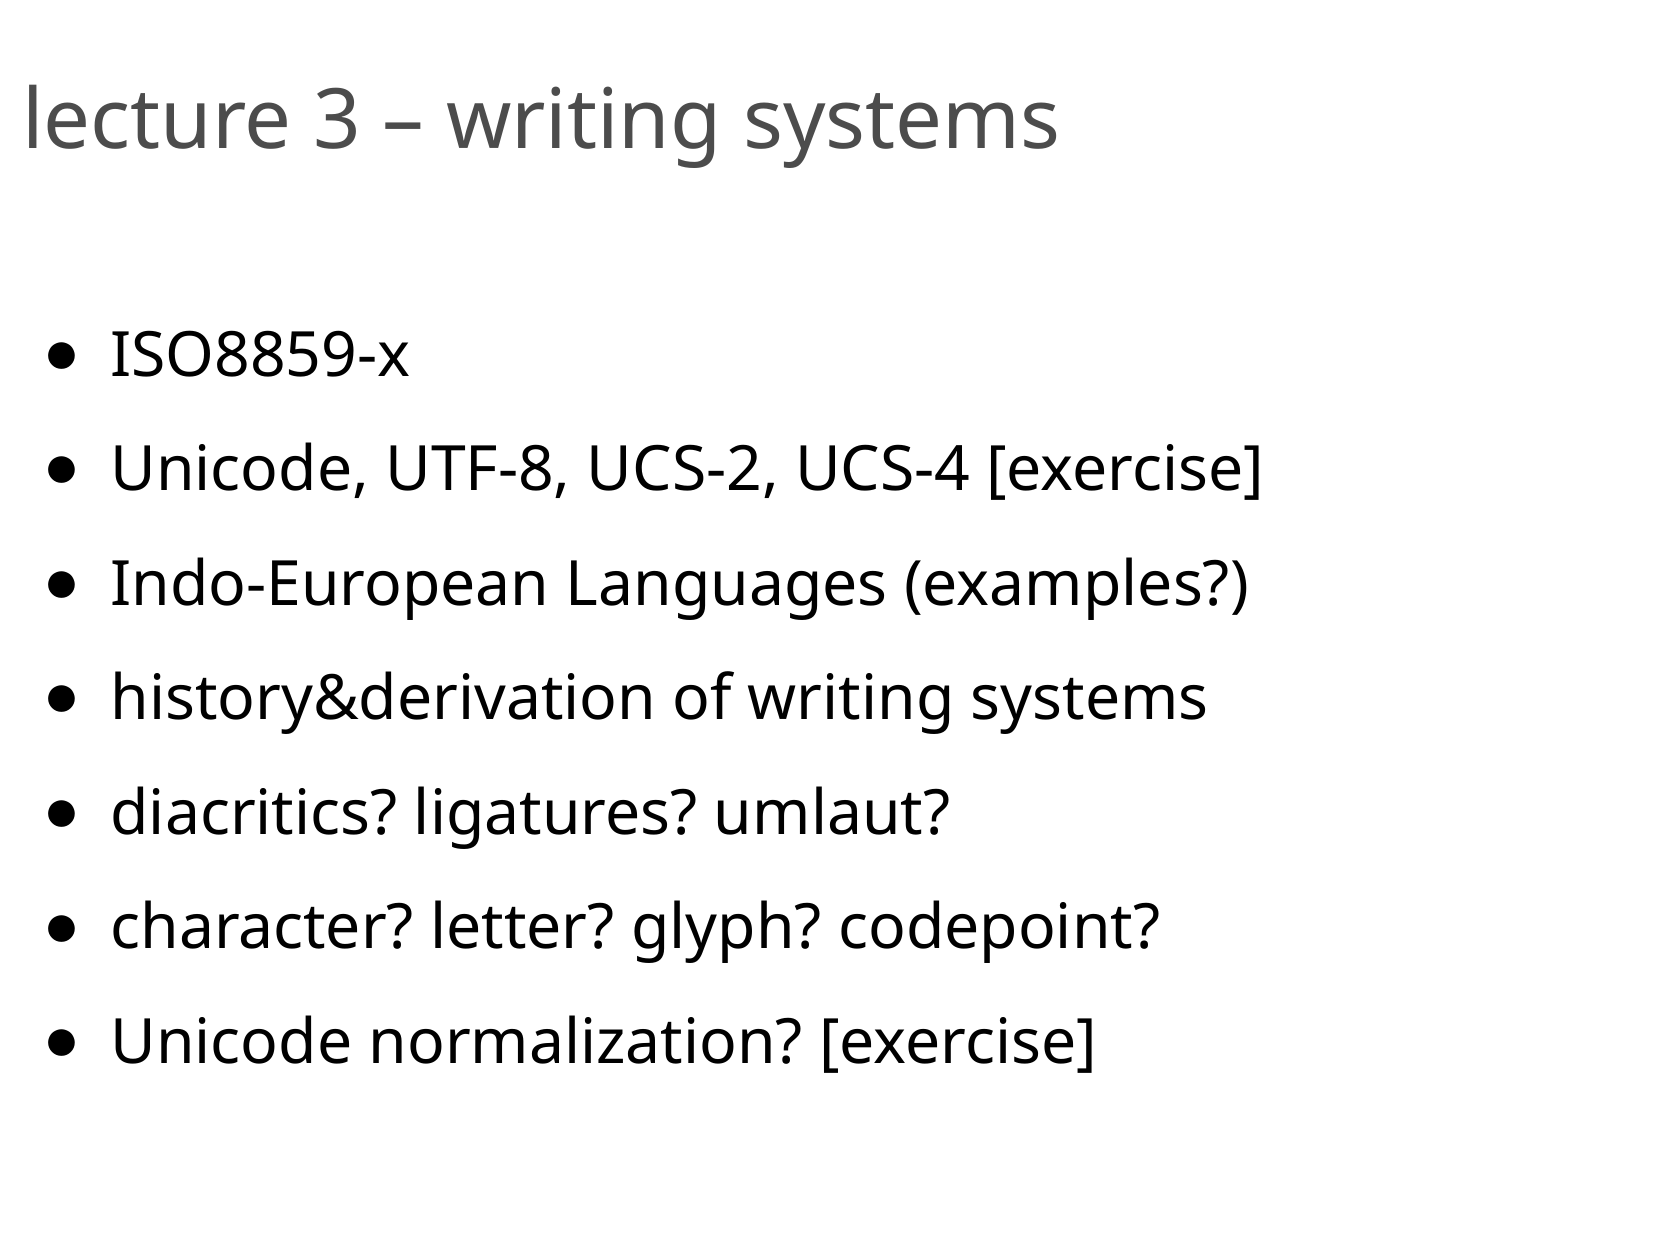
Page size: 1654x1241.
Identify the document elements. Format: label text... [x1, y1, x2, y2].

title lecture 3 – writing systems [22, 26, 1654, 205]
list ISO8859-x Unicode, UTF-8, UCS-2, UCS-4 [exercise] Indo-European Languages (examples?) history&derivation of writing systems diacritics? ligatures? umlaut? character? letter? glyph? codepoint? Unicode normalization? [exercise] [25, 233, 1654, 1158]
